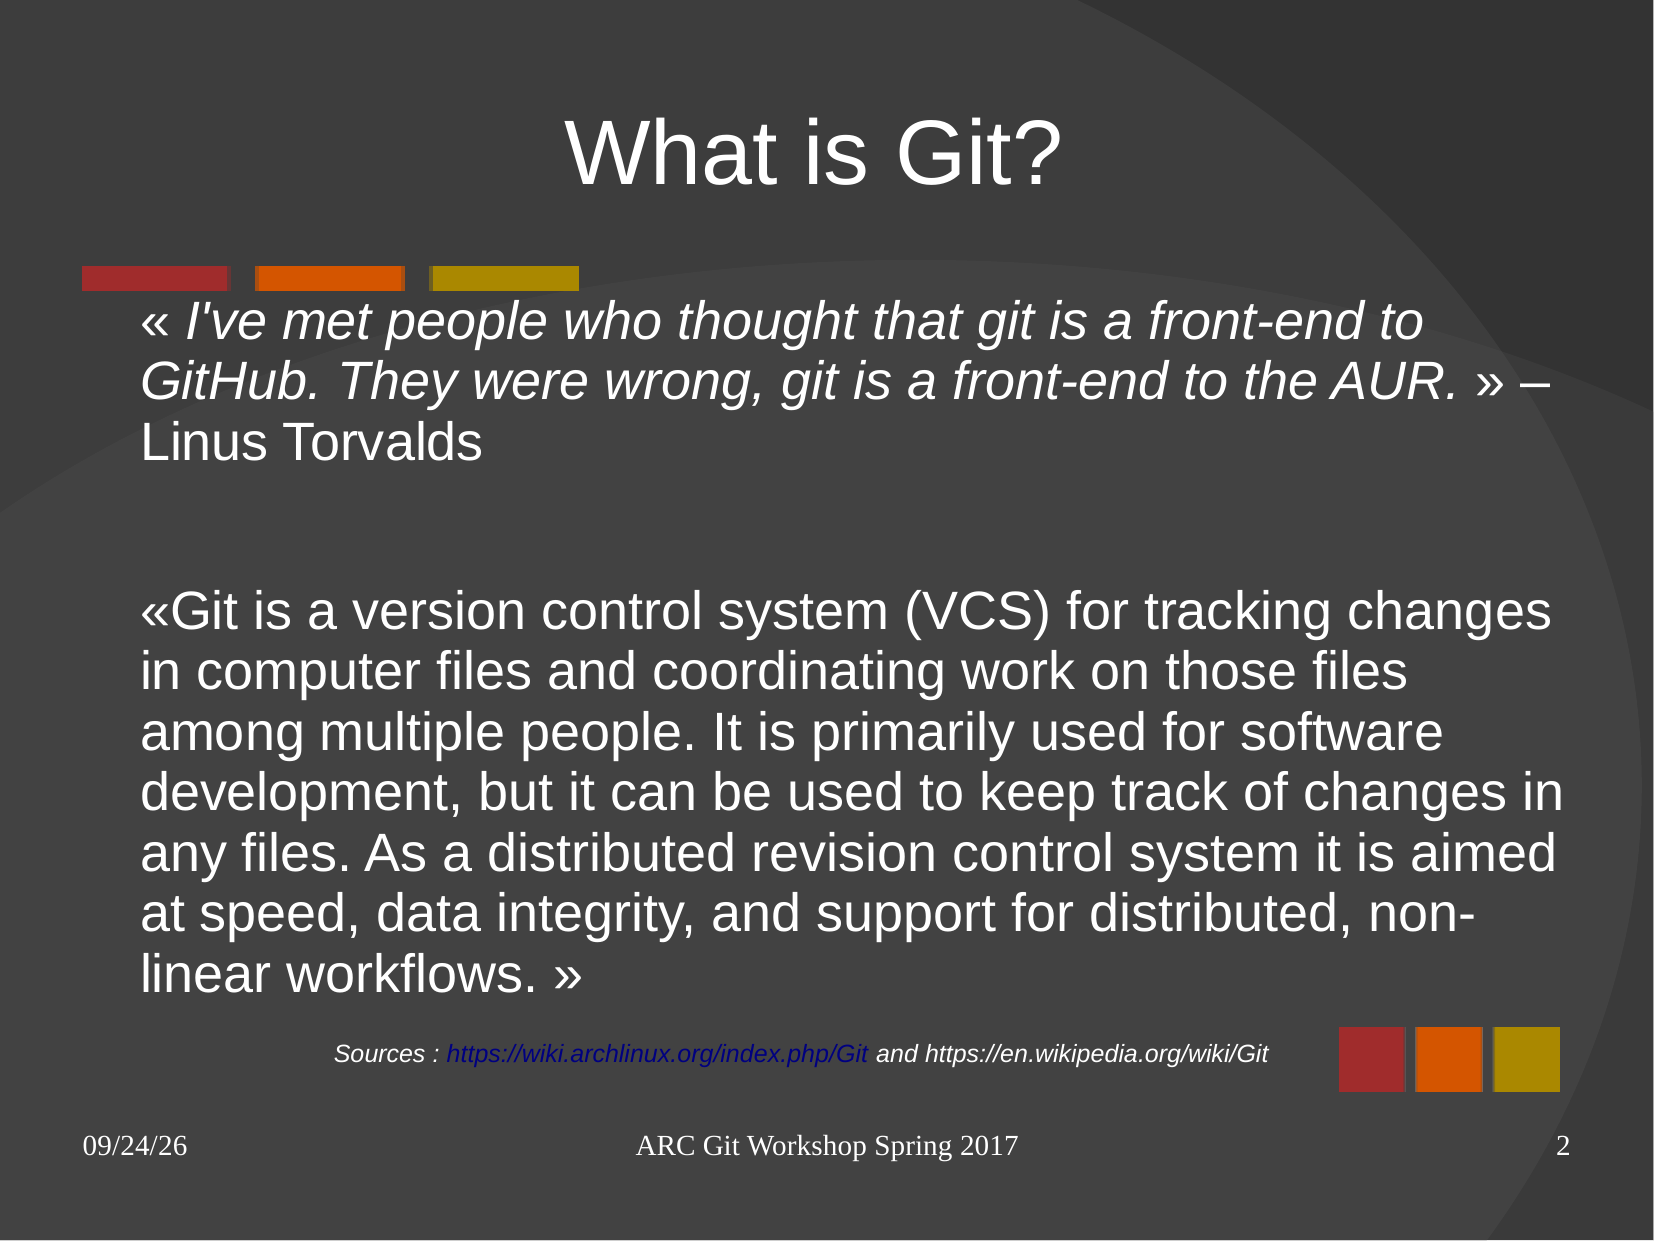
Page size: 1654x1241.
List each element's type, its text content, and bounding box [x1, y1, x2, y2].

picture [82, 266, 579, 290]
list « I've met people who thought that git is a front-end to GitHub. They were wrong, git is a front-end to the AUR. » – Linus Torvalds «Git is a version control system (VCS) for tracking changes in computer files and coordinating work on those files among multiple people. It is primarily used for software development, but it can be used to keep track of changes in any files. As a distributed revision control system it is aimed at speed, data integrity, and support for distributed, non-linear workflows. » [82, 290, 1571, 1010]
picture [1339, 1027, 1560, 1092]
title What is Git? [82, 49, 1571, 257]
text_box Sources : https://wiki.archlinux.org/index.php/Git and https://en.wikipedia.org/wiki/Git [318, 1032, 1292, 1075]
